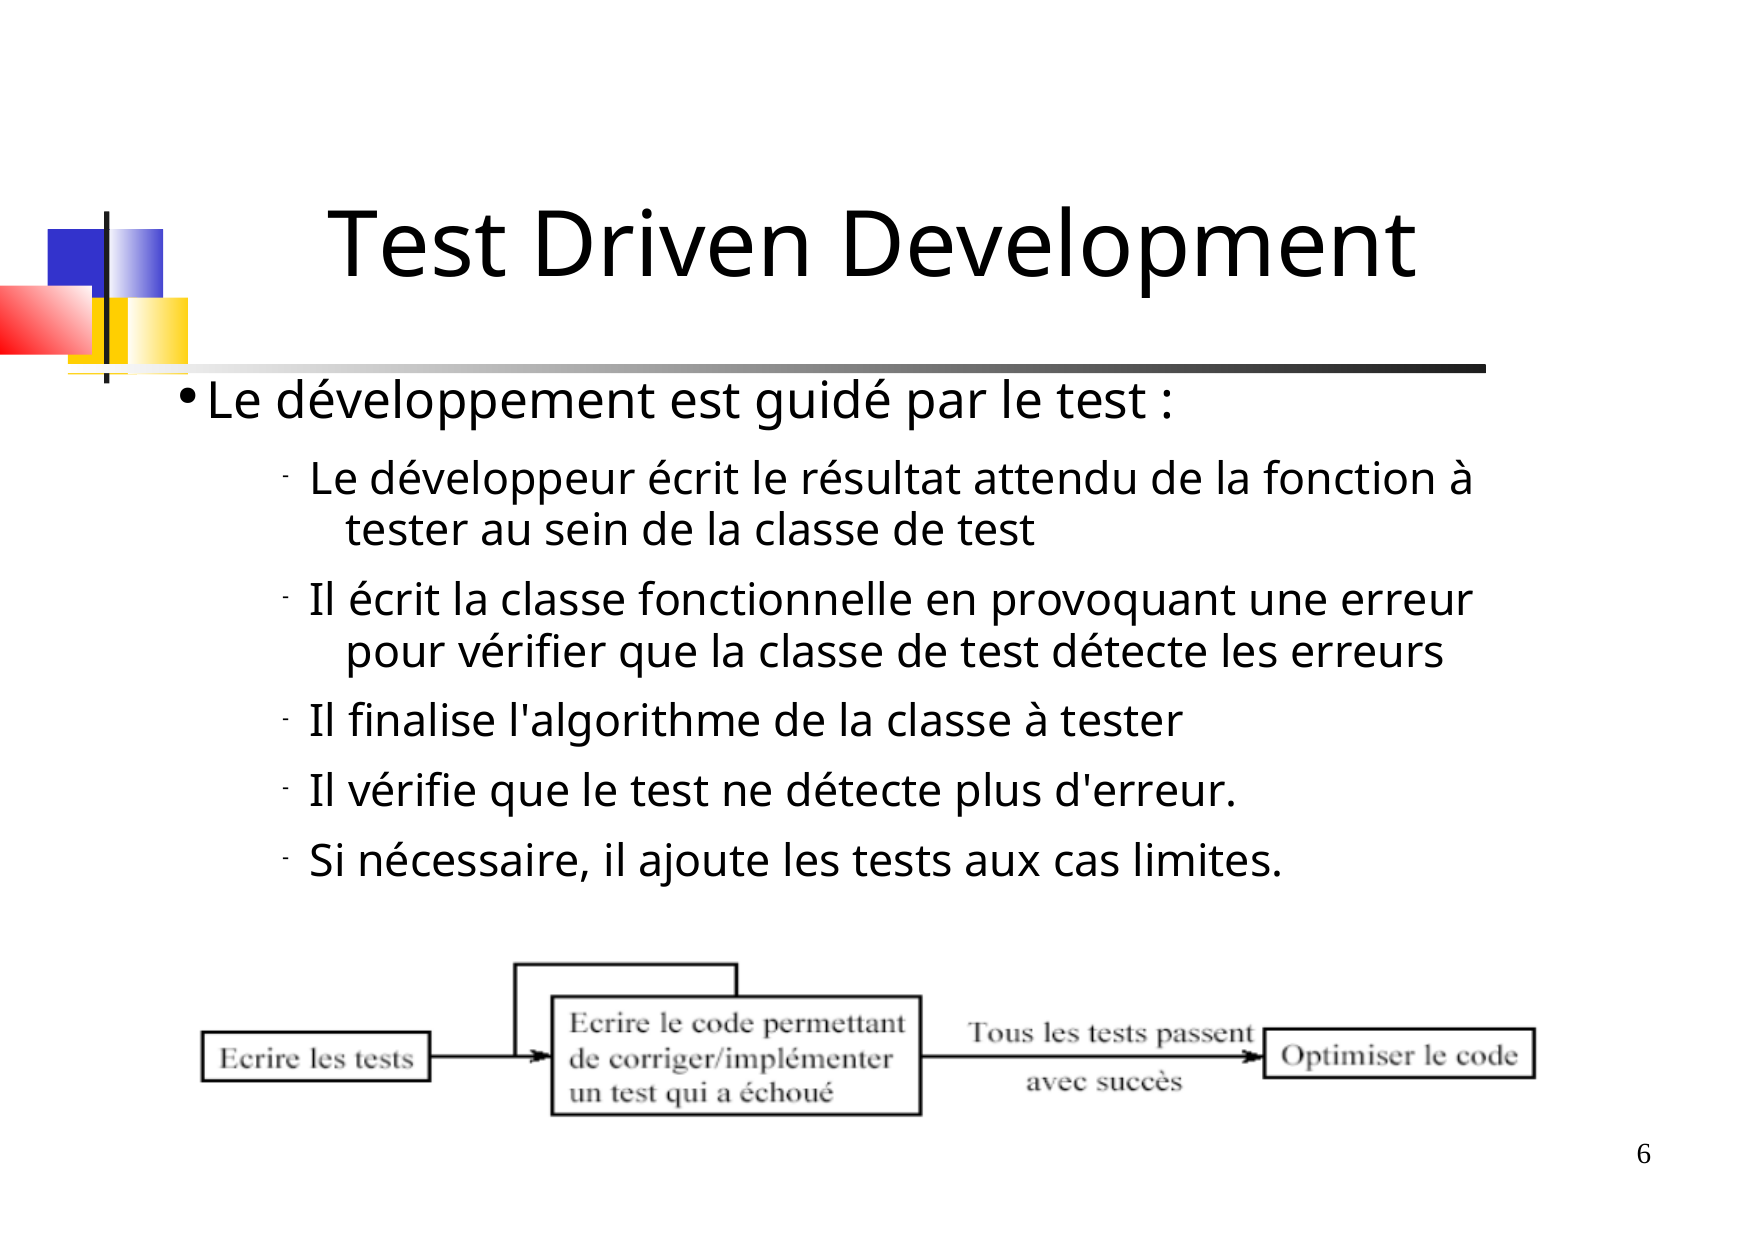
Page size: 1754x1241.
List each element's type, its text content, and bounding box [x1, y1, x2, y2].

picture [169, 929, 1577, 1172]
list Le développement est guidé par le test : Le développeur écrit le résultat attendu de la fonction à tester au sein de la classe de test Il écrit la classe fonctionnelle en provoquant une erreur pour vérifier que la classe de test détecte les erreurs Il finalise l'algorithme de la classe à tester Il vérifie que le test ne détecte plus d'erreur. Si nécessaire, il ajoute les tests aux cas limites. [179, 371, 1567, 896]
title Test Driven Development [179, 139, 1567, 351]
